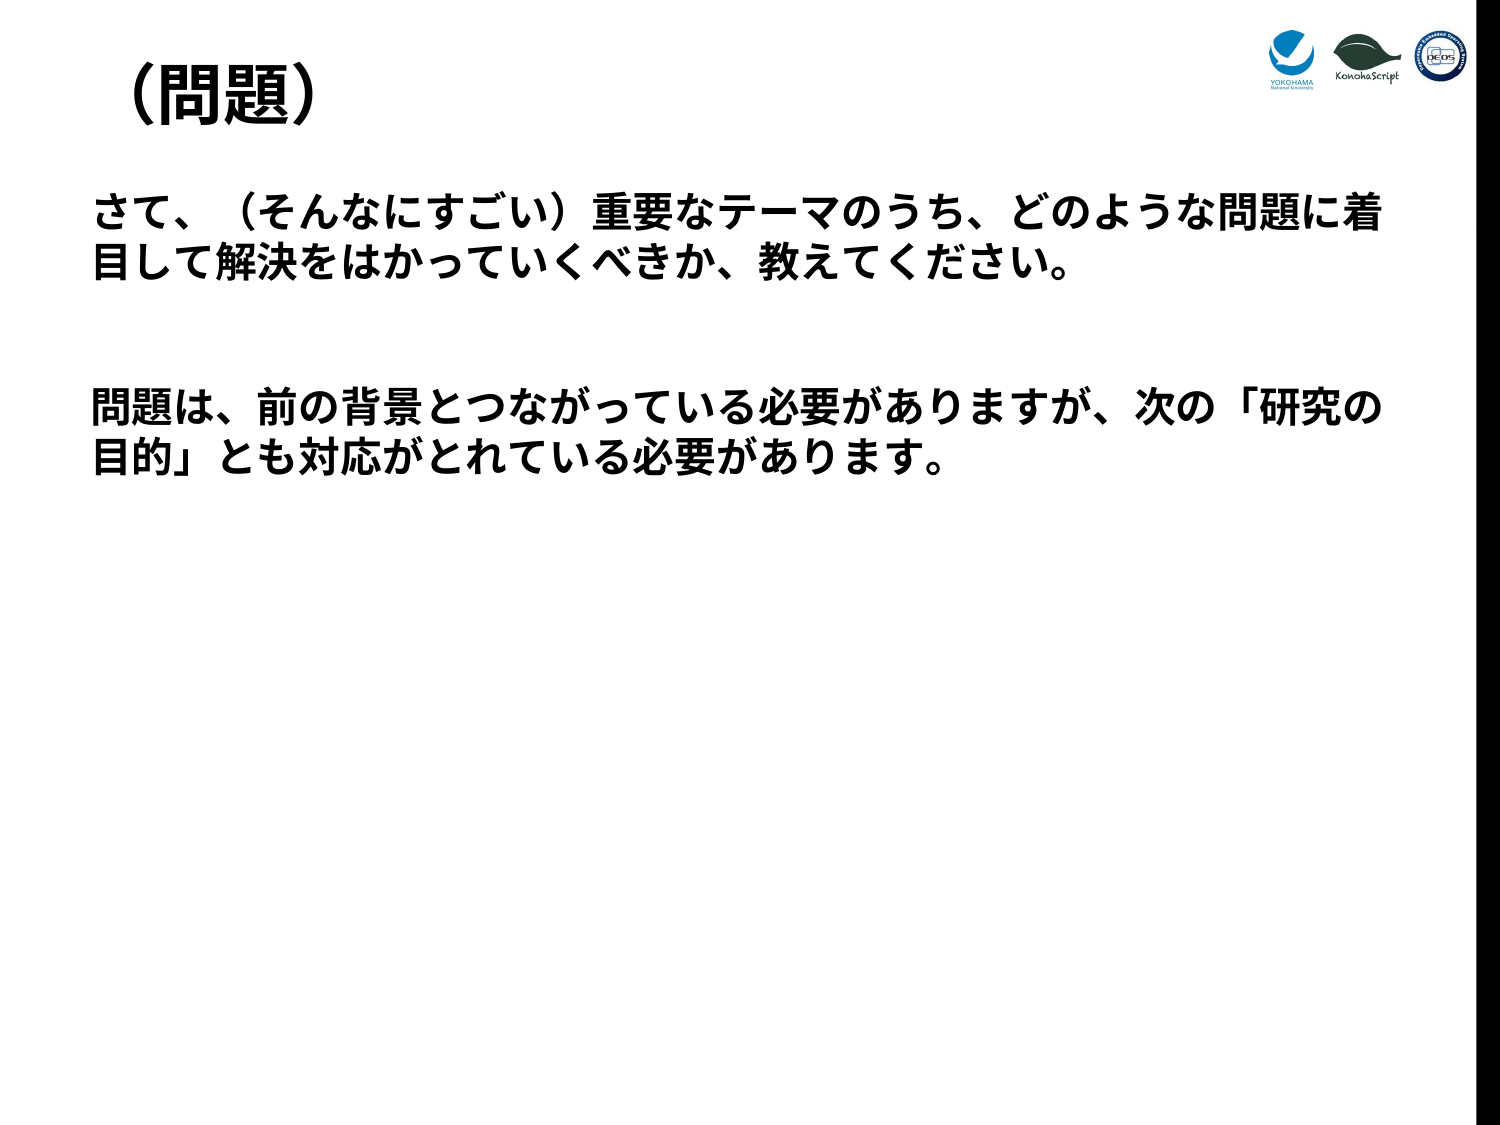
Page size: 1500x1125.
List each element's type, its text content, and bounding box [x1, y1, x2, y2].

picture [1269, 57, 1314, 90]
title （問題） [75, 35, 1220, 141]
picture [1269, 30, 1314, 67]
picture [1409, 27, 1472, 87]
picture [1326, 27, 1408, 88]
list さて、（そんなにすごい）重要なテーマのうち、どのような問題に着目して解決をはかっていくべきか、教えてください。 問題は、前の背景とつながっている必要がありますが、次の「研究の目的」とも対応がとれている必要があります。 [75, 177, 1428, 1063]
